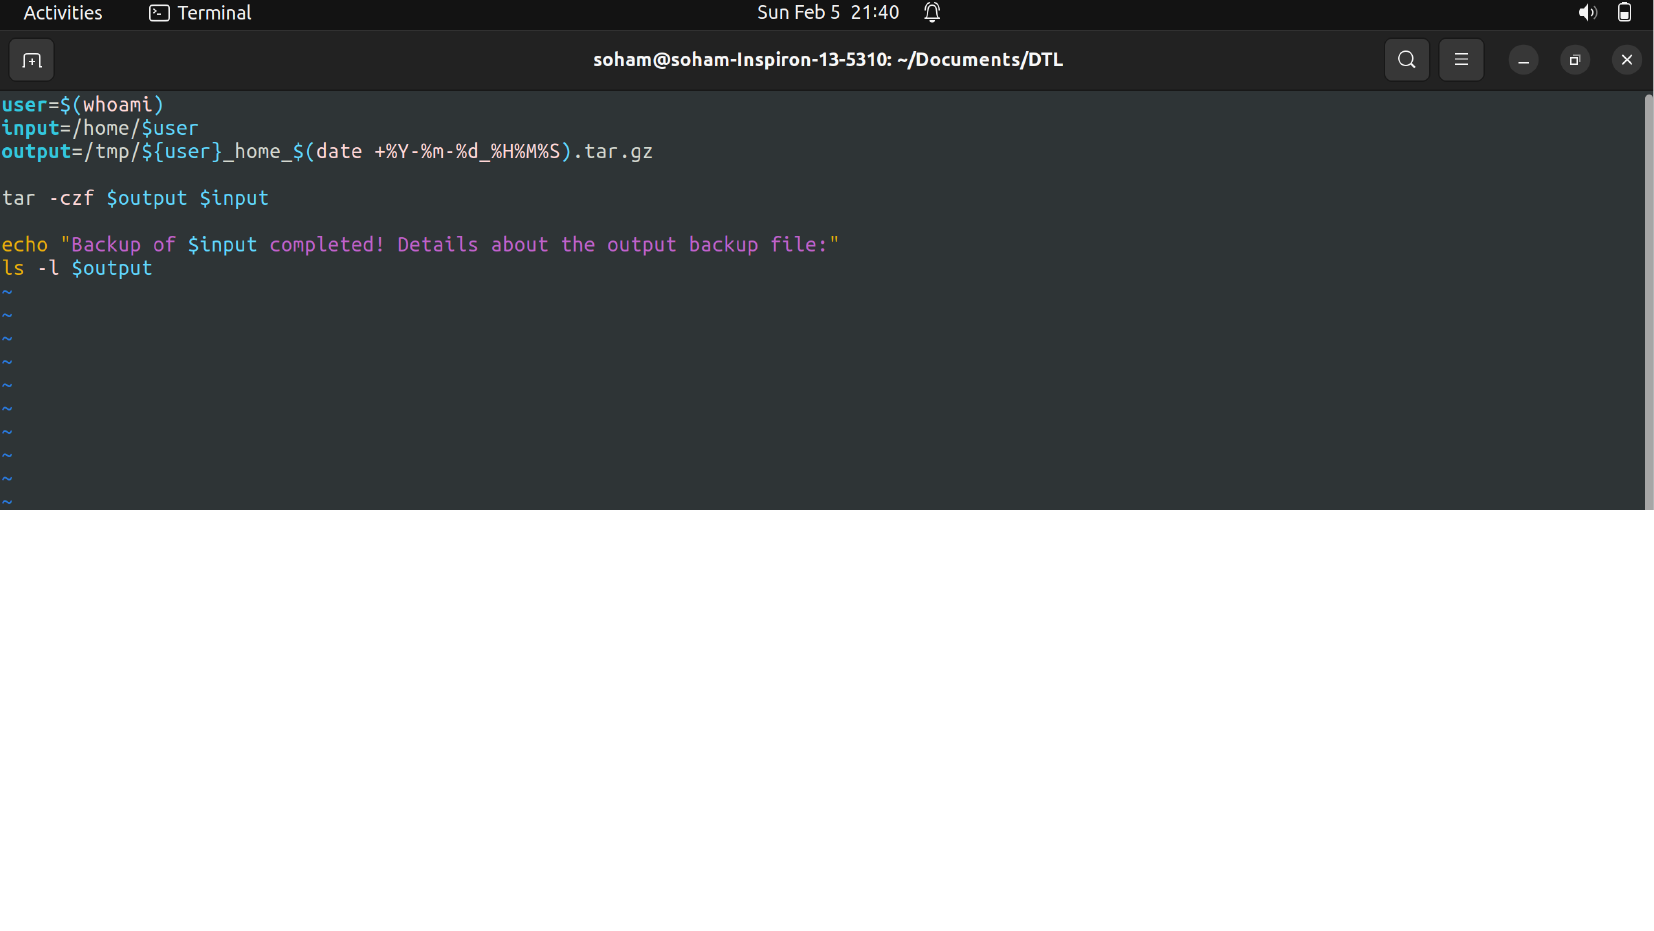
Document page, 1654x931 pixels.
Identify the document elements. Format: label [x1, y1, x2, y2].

picture [0, 0, 1654, 510]
